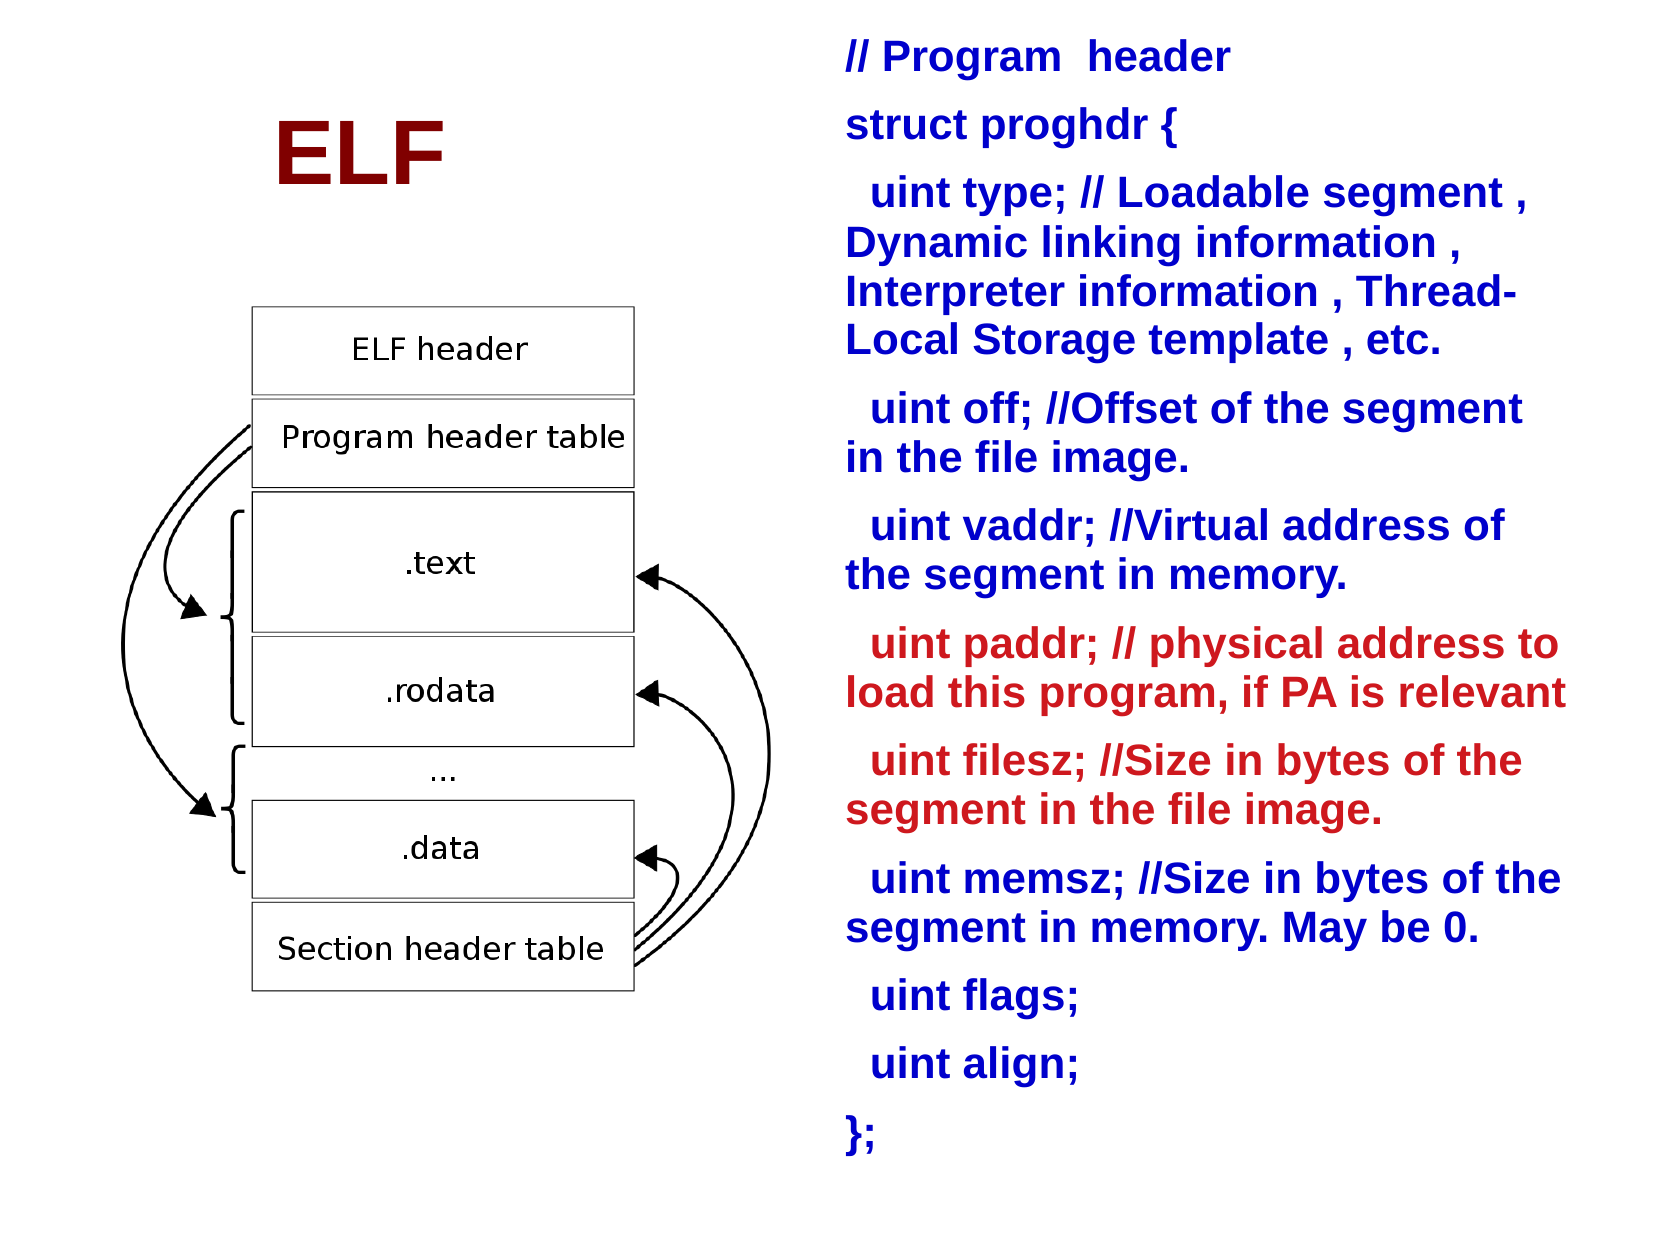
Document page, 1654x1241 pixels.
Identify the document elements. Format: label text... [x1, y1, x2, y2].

picture [121, 290, 771, 1010]
title ELF [82, 49, 638, 257]
list // Program header struct proghdr { uint type; // Loadable segment , Dynamic linking information , Interpreter information , Thread-Local Storage template , etc. uint off; //Offset of the segment in the file image. uint vaddr; //Virtual address of the segment in memory. uint paddr; // physical address to load this program, if PA is relevant uint filesz; //Size in bytes of the segment in the file image. uint memsz; //Size in bytes of the segment in memory. May be 0. uint flags; uint align; }; [845, 31, 1572, 1213]
